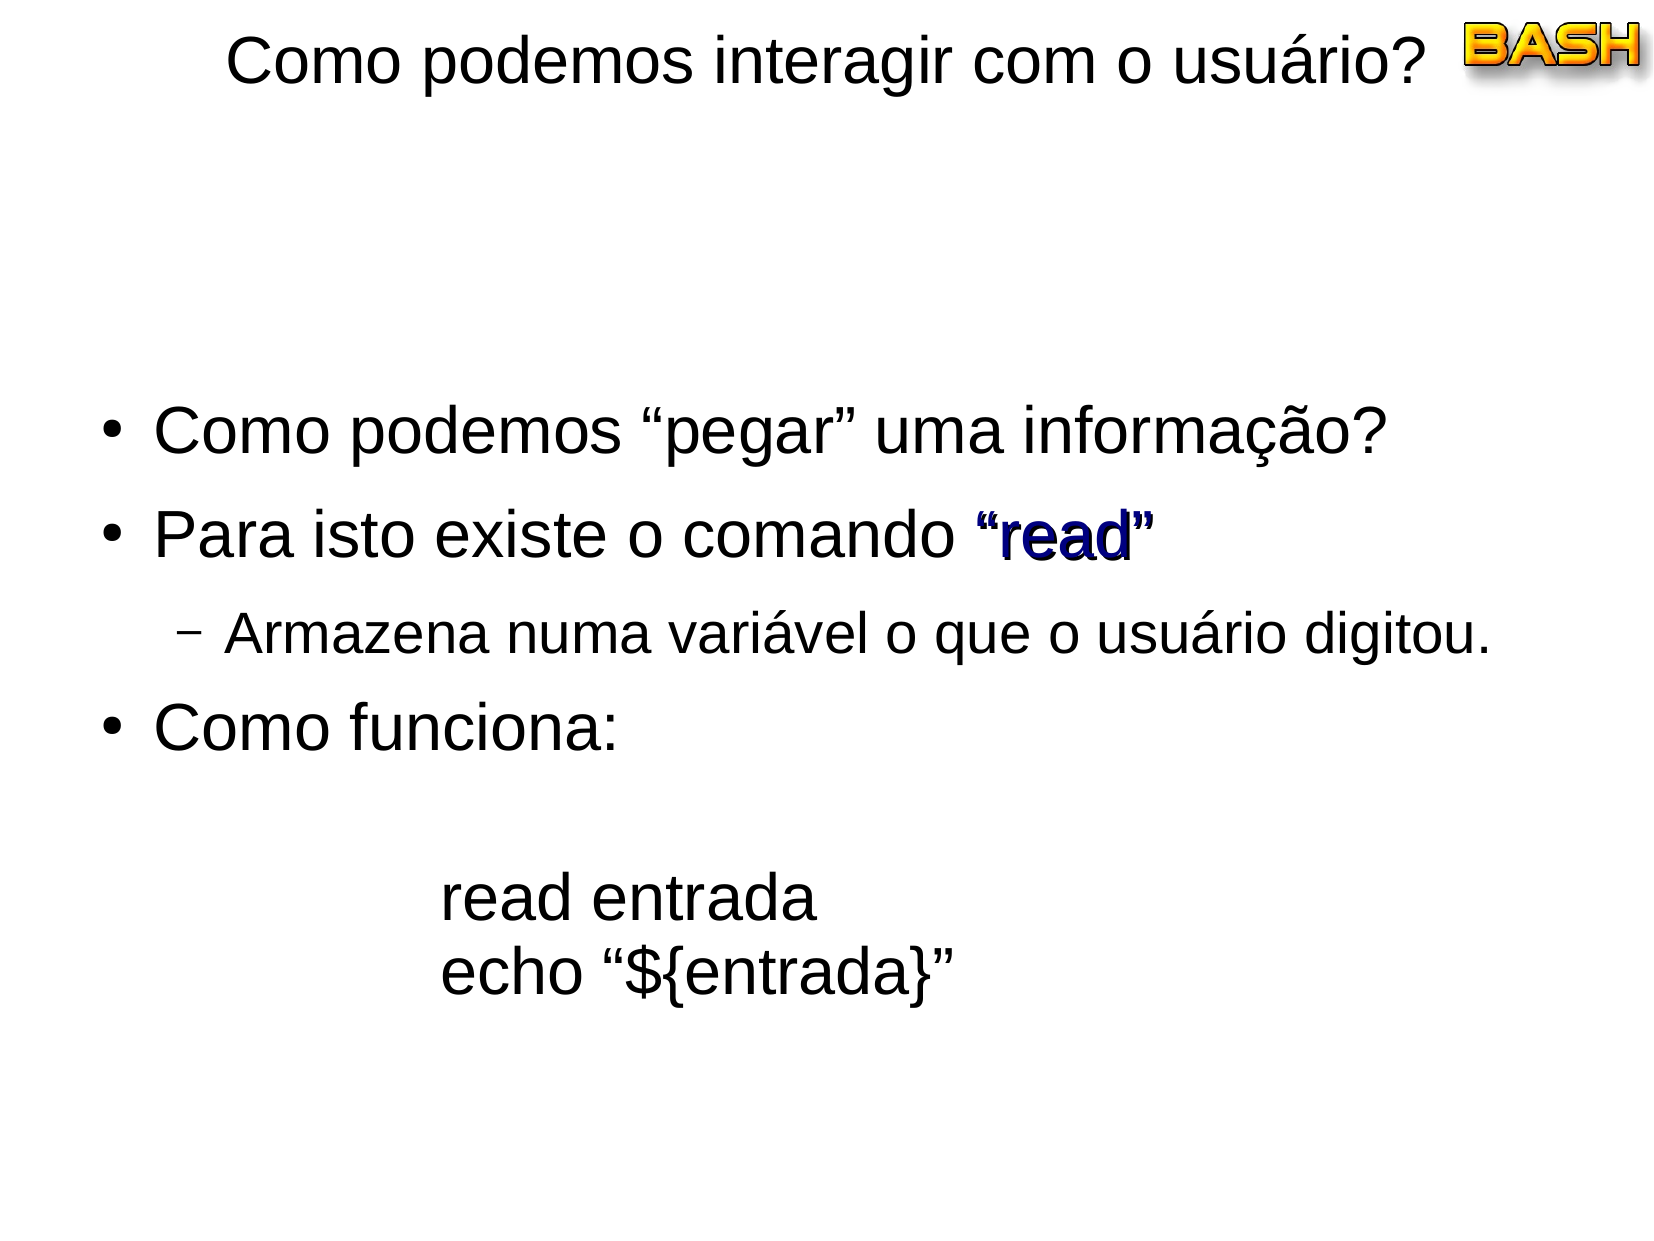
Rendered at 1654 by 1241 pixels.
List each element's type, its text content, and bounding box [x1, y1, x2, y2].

title Como podemos interagir com o usuário? [82, 22, 1571, 98]
title read entrada echo “${entrada}” [440, 859, 1214, 1010]
list Como podemos “pegar” uma informação? Para isto existe o comando “read” Armazena numa variável o que o usuário digitou. Como funciona: [82, 392, 1571, 765]
picture [1450, 0, 1654, 96]
